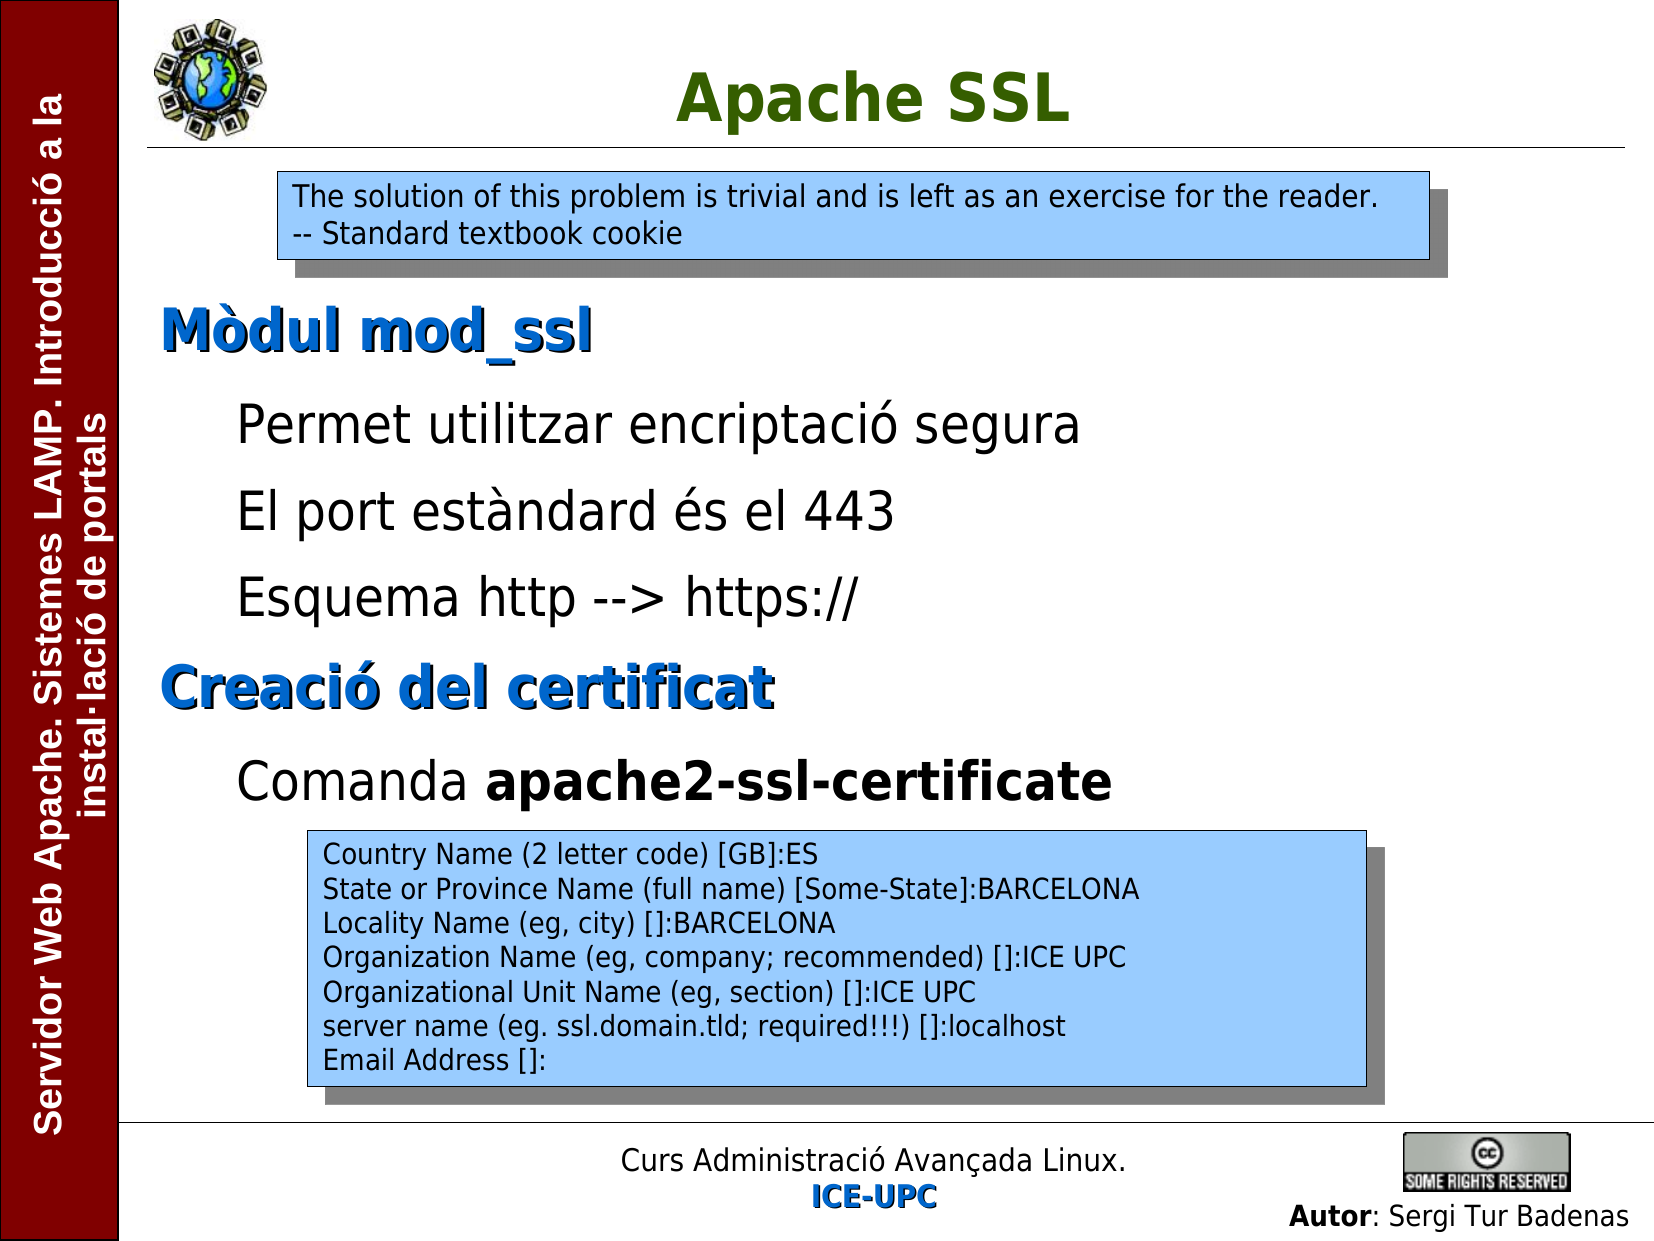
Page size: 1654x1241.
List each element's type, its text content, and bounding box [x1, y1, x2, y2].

list Mòdul mod_ssl Permet utilitzar encriptació segura El port estàndard és el 443 Esquema http --> https:// Creació del certificat Comanda apache2-ssl-certificate [141, 296, 1630, 1131]
text_box Country Name (2 letter code) [GB]:ES State or Province Name (full name) [Some-State]:BARCELONA Locality Name (eg, city) []:BARCELONA Organization Name (eg, company; recommended) []:ICE UPC Organizational Unit Name (eg, section) []:ICE UPC server name (eg. ssl.domain.tld; required!!!) []:localhost Email Address []: [307, 830, 1367, 1087]
picture [1403, 1132, 1571, 1192]
picture [154, 19, 268, 56]
title Apache SSL [129, 56, 1619, 141]
text_box The solution of this problem is trivial and is left as an exercise for the reader. -- Standard textbook cookie [277, 171, 1430, 260]
